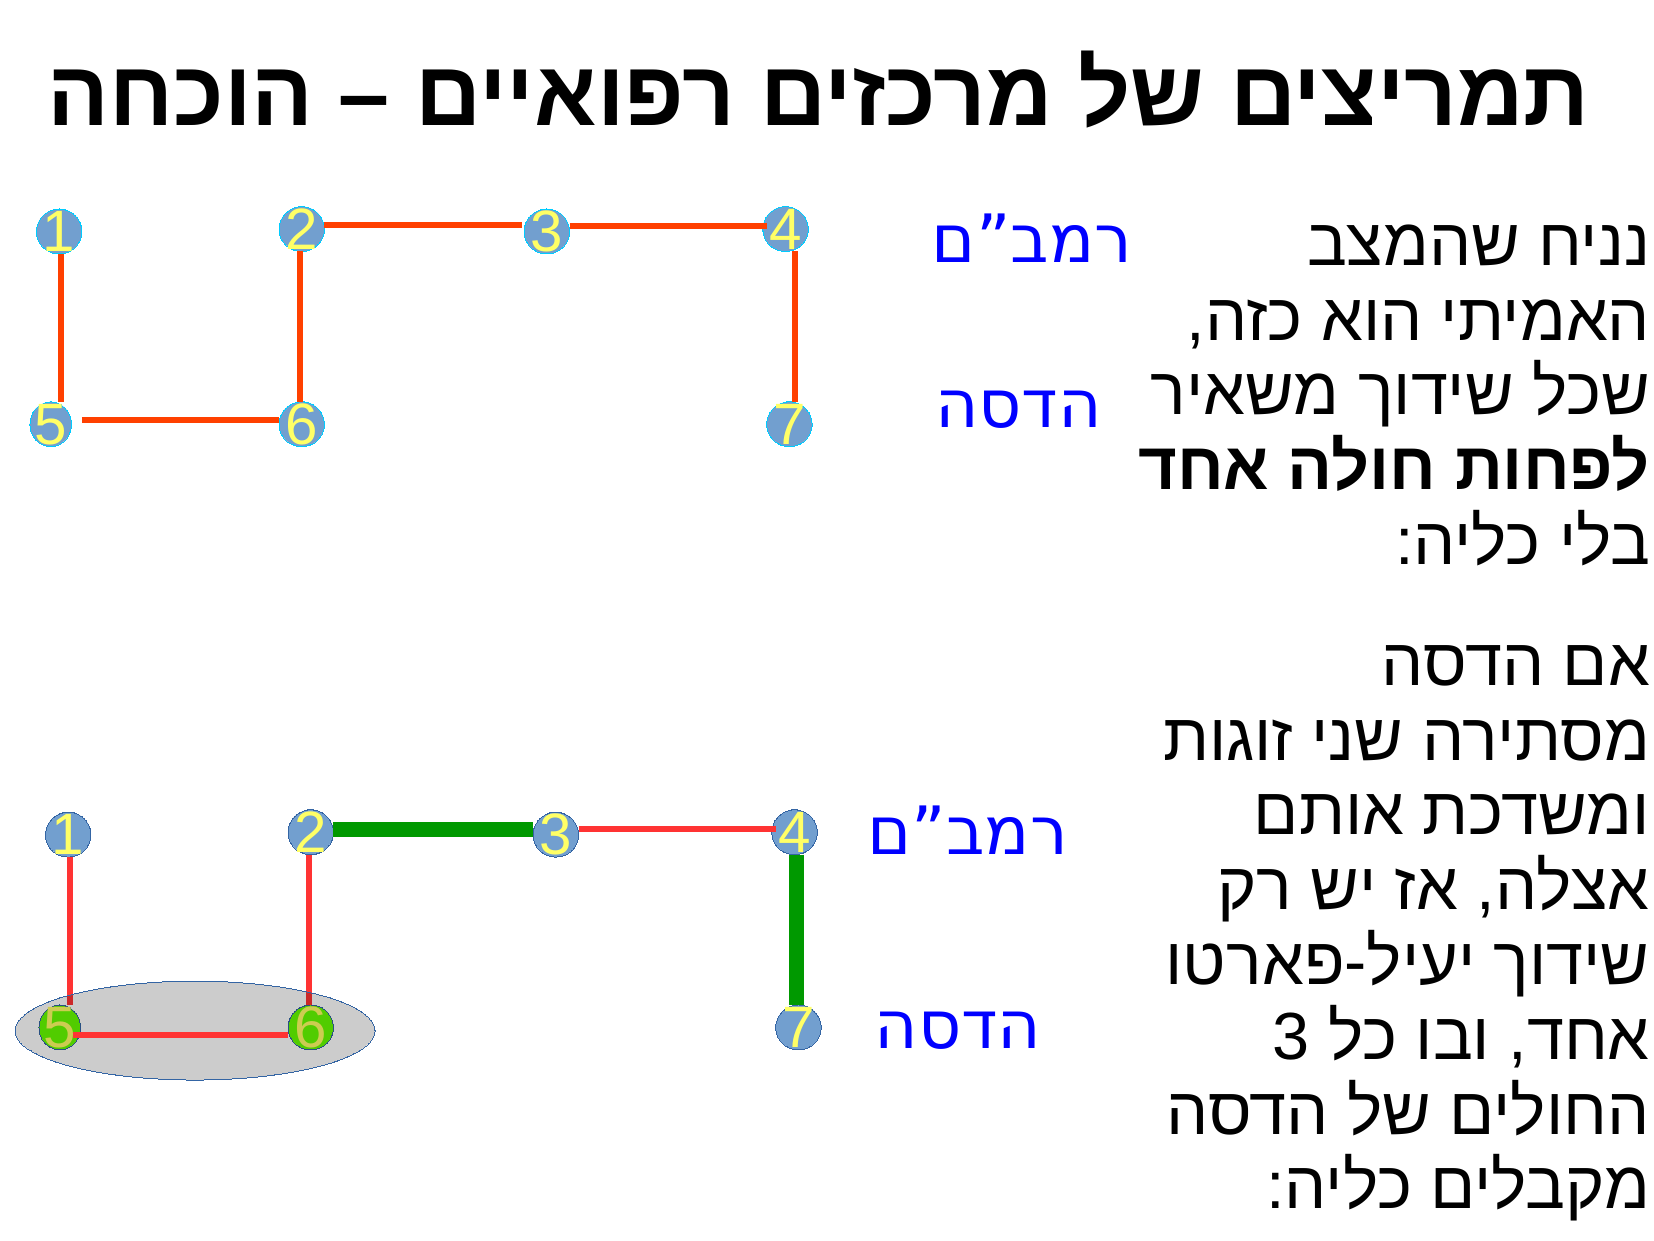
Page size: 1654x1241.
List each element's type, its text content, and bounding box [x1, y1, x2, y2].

text_box 4 [771, 809, 818, 855]
text_box [15, 981, 376, 1081]
text_box הדסה [859, 978, 1198, 1072]
text_box 7 [775, 1009, 822, 1050]
text_box 1 [36, 208, 82, 250]
text_box רמב”ם [917, 193, 1258, 287]
text_box 3 [533, 812, 579, 858]
text_box אם הדסה מסתירה שני זוגות ומשדכת אותם אצלה, אז יש רק שידוך יעיל-פארטו אחד, ובו כל 3 החולים של הדסה מקבלים כליה: [1140, 617, 1654, 1231]
text_box 7 [766, 406, 813, 447]
text_box 6 [279, 401, 325, 447]
text_box 1 [45, 812, 91, 854]
title תמריצים של מרכזים רפואיים – הוכחה [0, 21, 1654, 166]
text_box 5 [29, 405, 72, 447]
text_box 4 [762, 206, 809, 252]
text_box 3 [524, 208, 570, 254]
text_box נניח שהמצב האמיתי הוא כזה, שכל שידוך משאיר לפחות חולה אחד בלי כליה: [1121, 197, 1654, 587]
text_box 2 [288, 809, 333, 851]
text_box הדסה [920, 358, 1121, 452]
text_box רמב”ם [852, 785, 1194, 878]
text_box 2 [279, 206, 325, 248]
